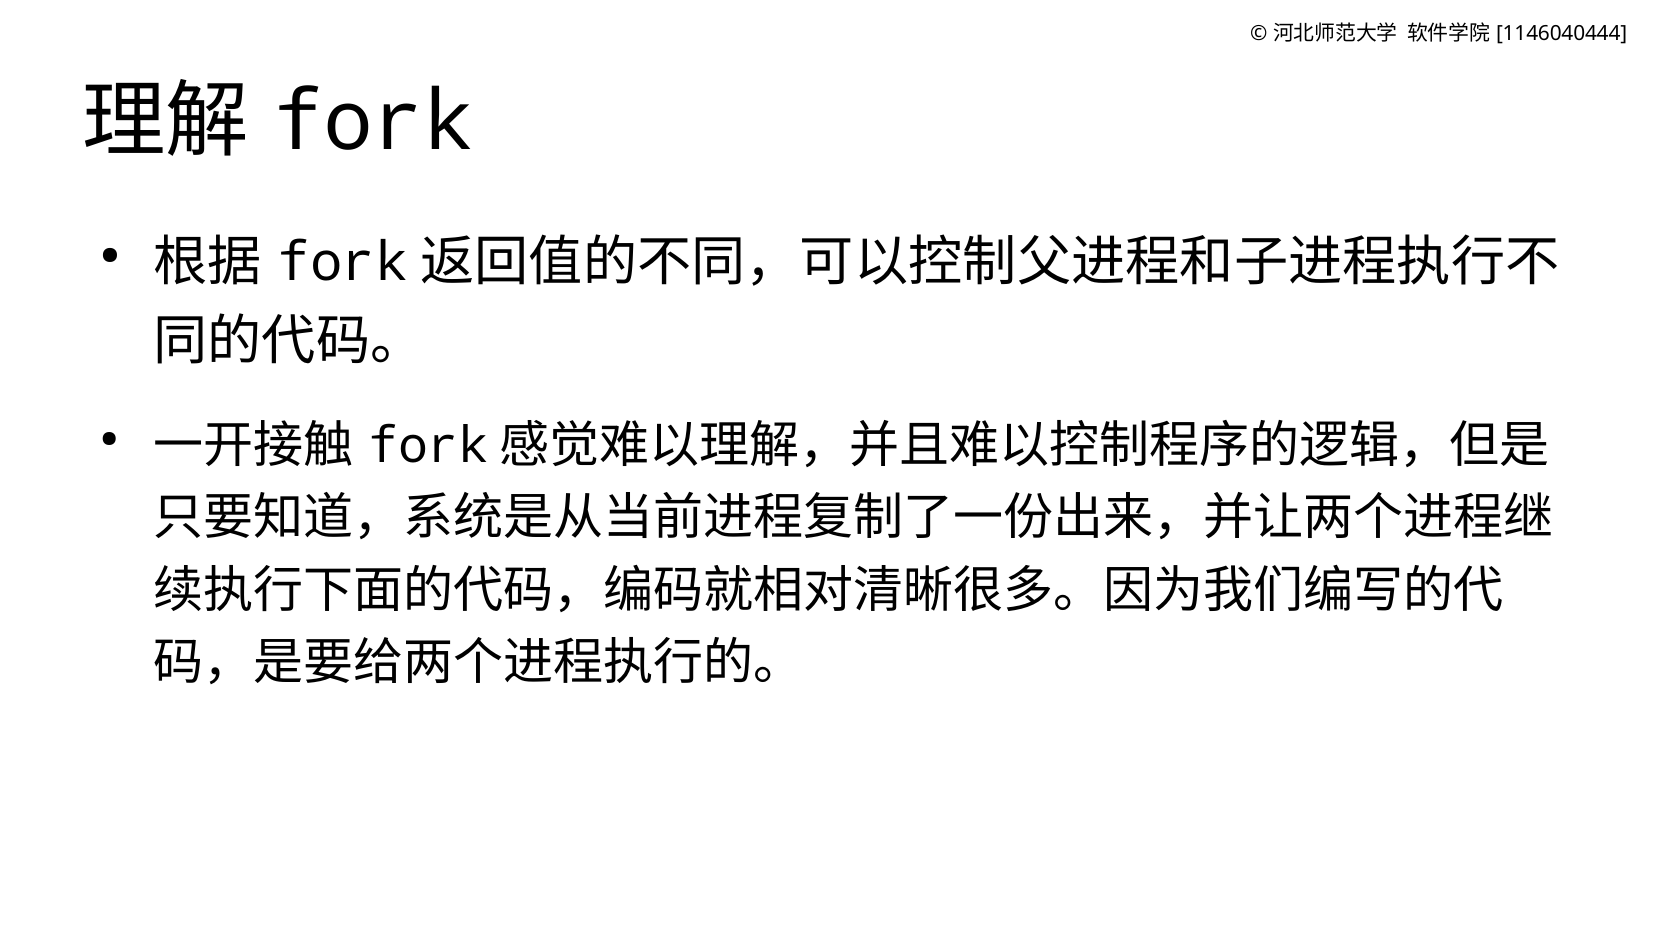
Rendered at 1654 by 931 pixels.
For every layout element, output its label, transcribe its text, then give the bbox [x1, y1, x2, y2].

list 根据fork返回值的不同，可以控制父进程和子进程执行不同的代码。 一开接触fork感觉难以理解，并且难以控制程序的逻辑，但是只要知道，系统是从当前进程复制了一份出来，并让两个进程继续执行下面的代码，编码就相对清晰很多。因为我们编写的代码，是要给两个进程执行的。 [82, 217, 1571, 758]
title 理解fork [82, 37, 1571, 189]
